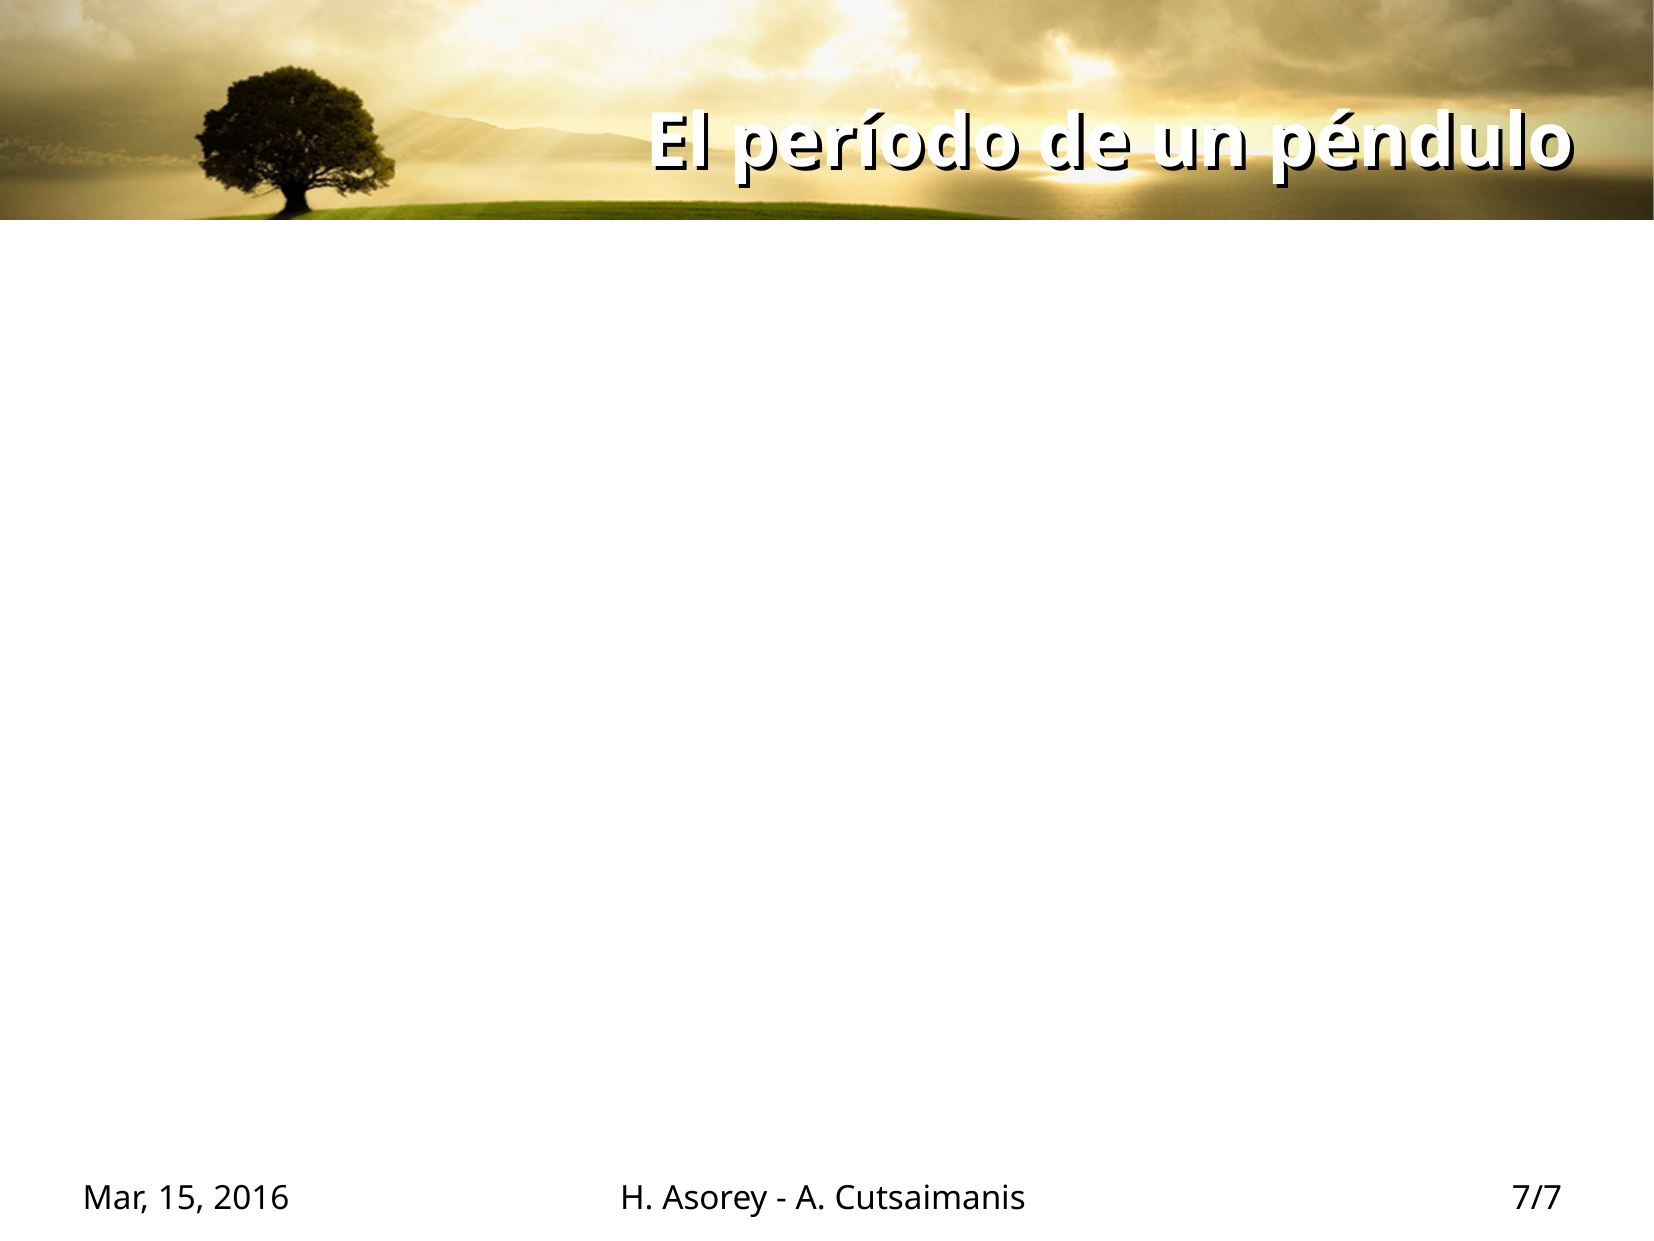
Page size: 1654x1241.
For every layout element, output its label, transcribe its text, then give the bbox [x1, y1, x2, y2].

title El período de un péndulo [86, 49, 1576, 226]
picture [0, 0, 1654, 220]
